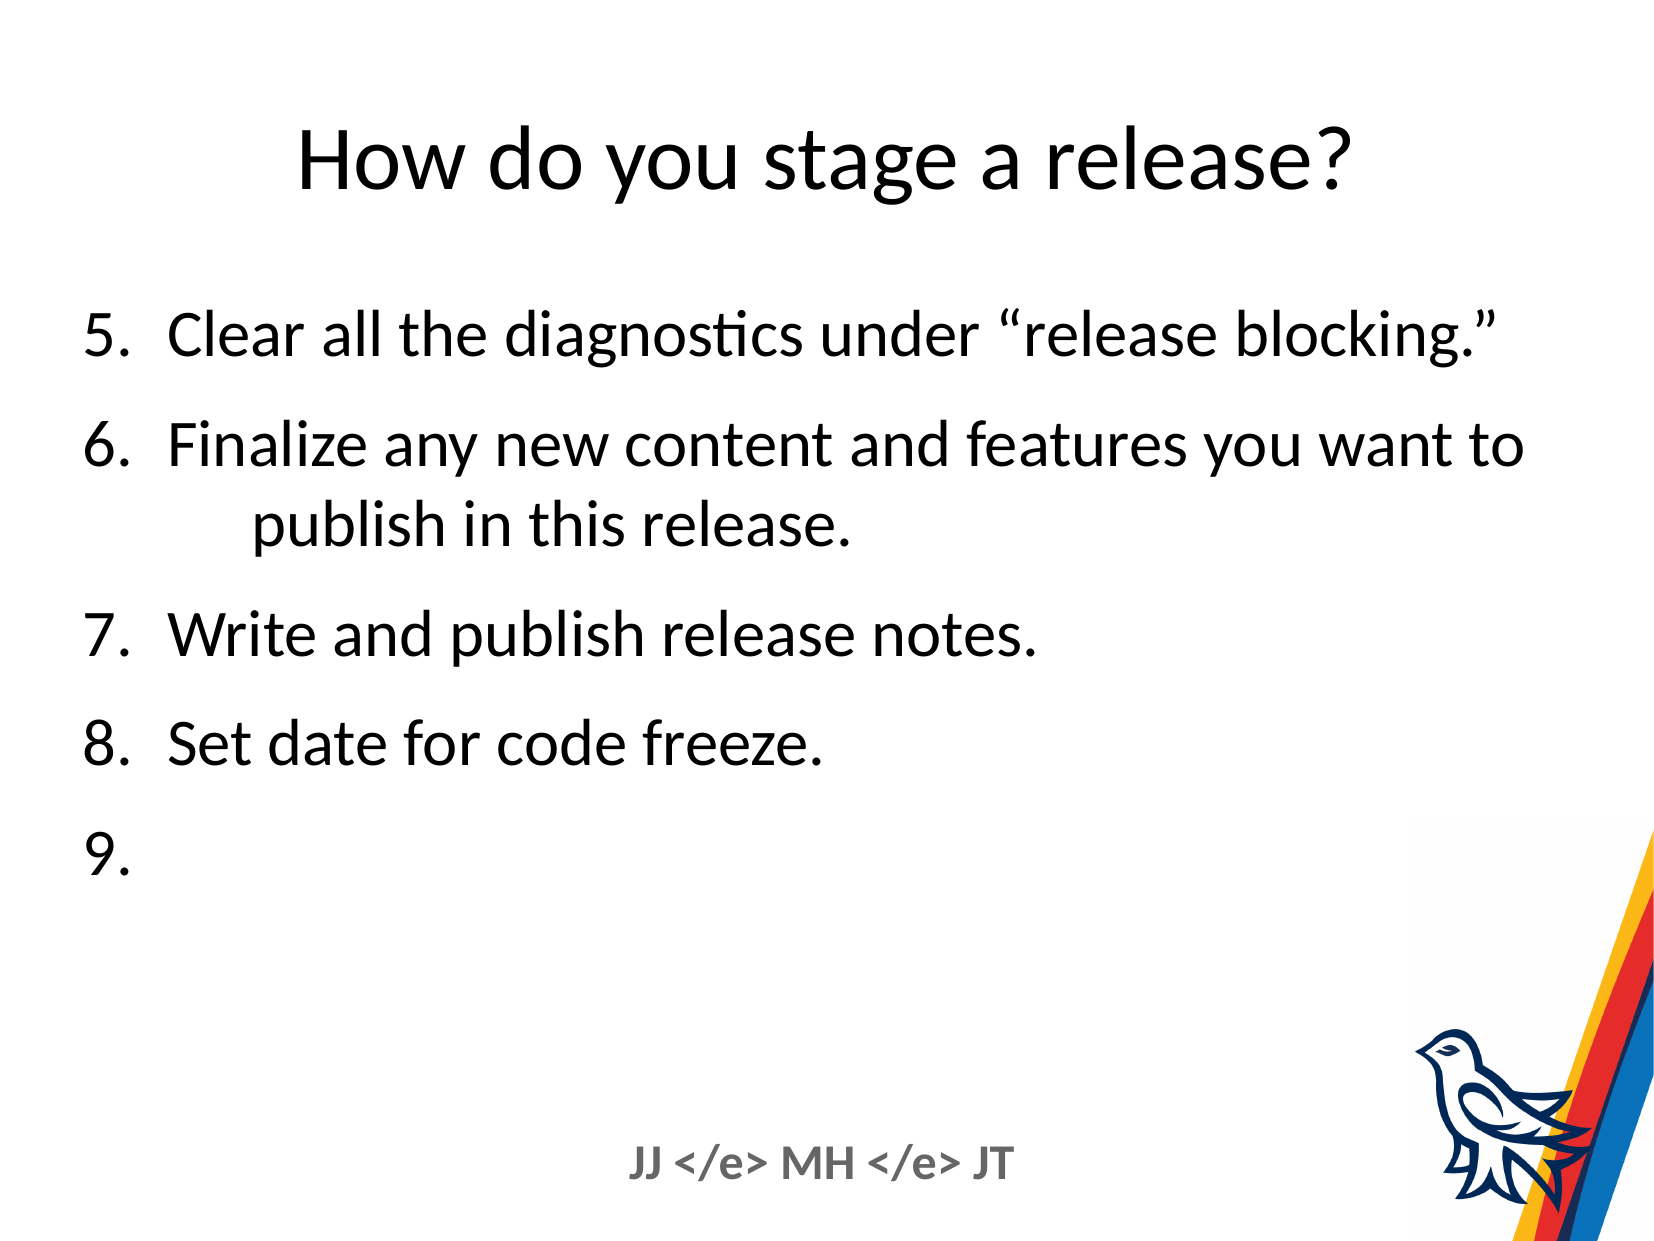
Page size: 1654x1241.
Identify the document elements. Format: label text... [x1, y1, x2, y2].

list Clear all the diagnostics under “release blocking.” Finalize any new content and features you want to publish in this release. Write and publish release notes. Set date for code freeze. [82, 290, 1571, 1010]
title How do you stage a release? [82, 49, 1571, 257]
text_box JJ </e> MH </e> JT [565, 1129, 1090, 1216]
